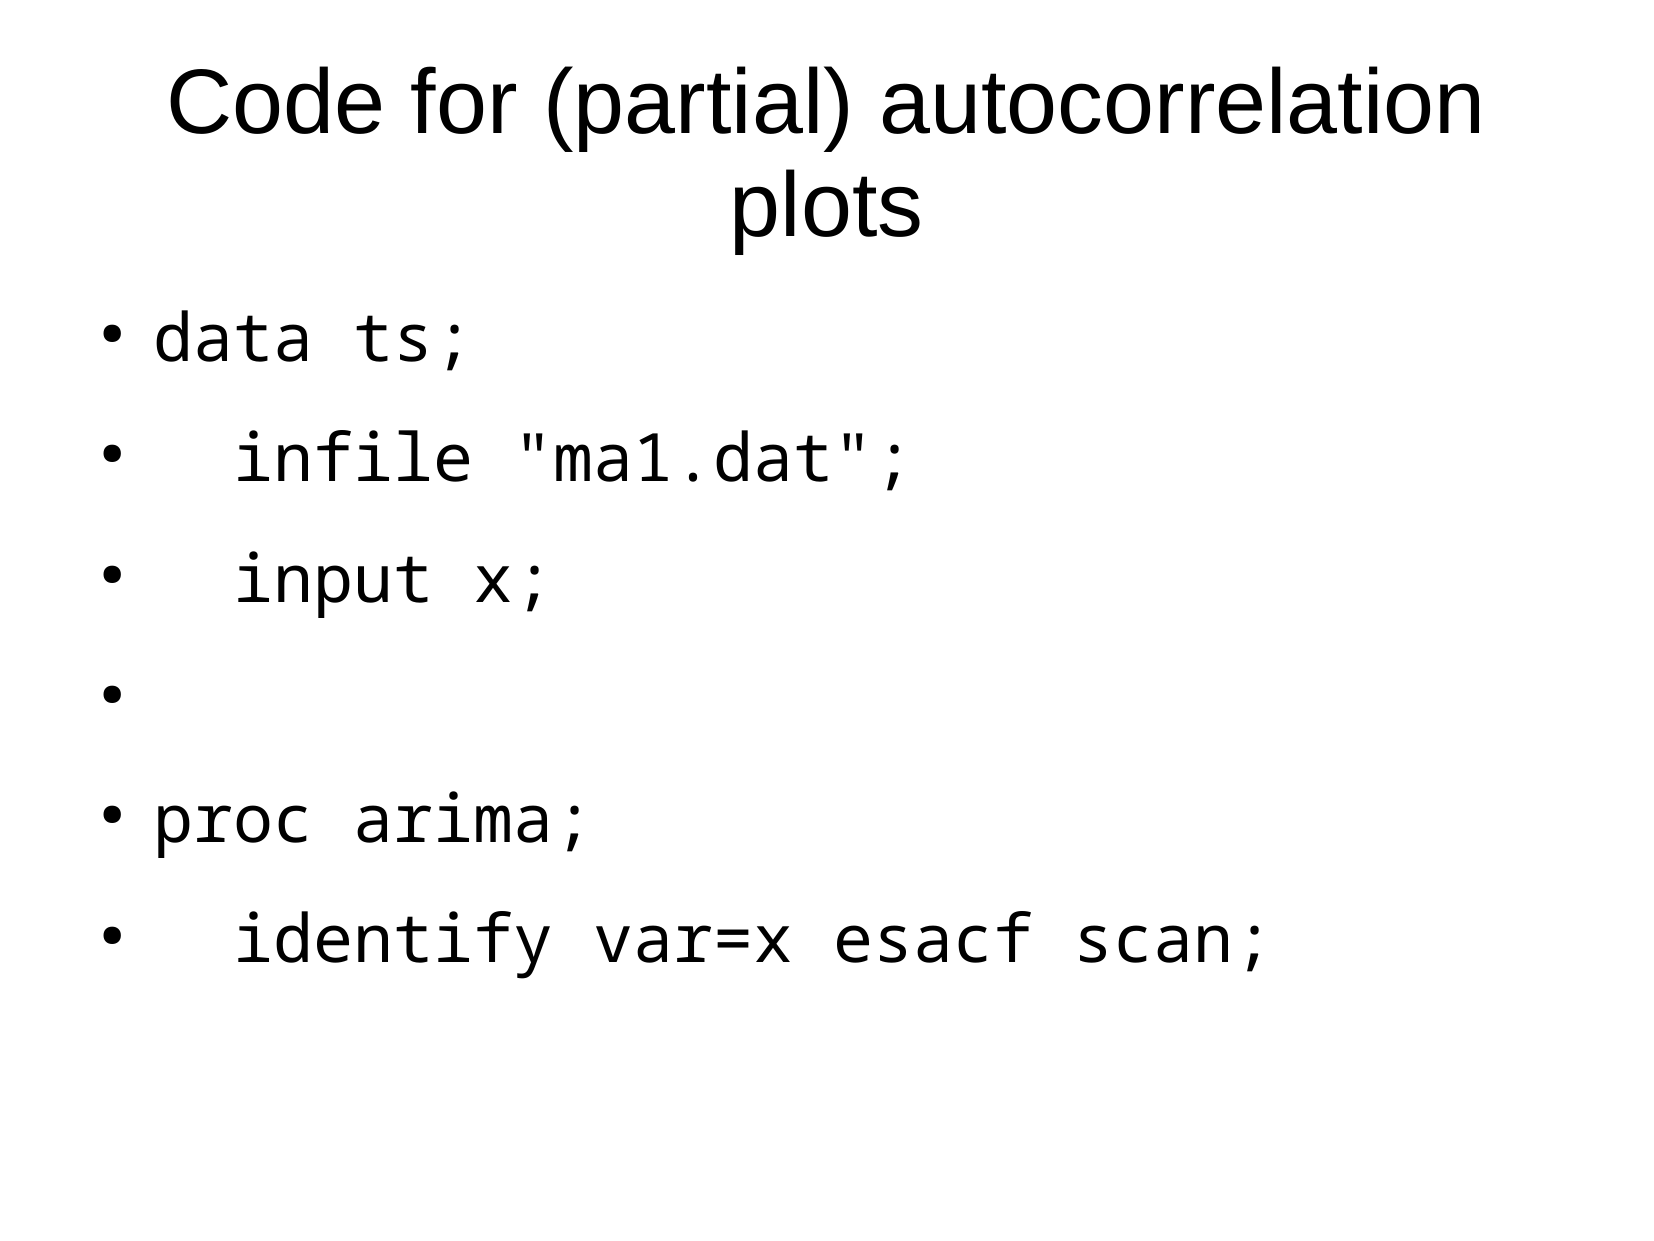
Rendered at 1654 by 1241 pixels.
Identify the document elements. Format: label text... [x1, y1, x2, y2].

title Code for (partial) autocorrelation plots [82, 50, 1571, 256]
list data ts; infile "ma1.dat"; input x; proc arima; identify var=x esacf scan; [82, 290, 1571, 1109]
